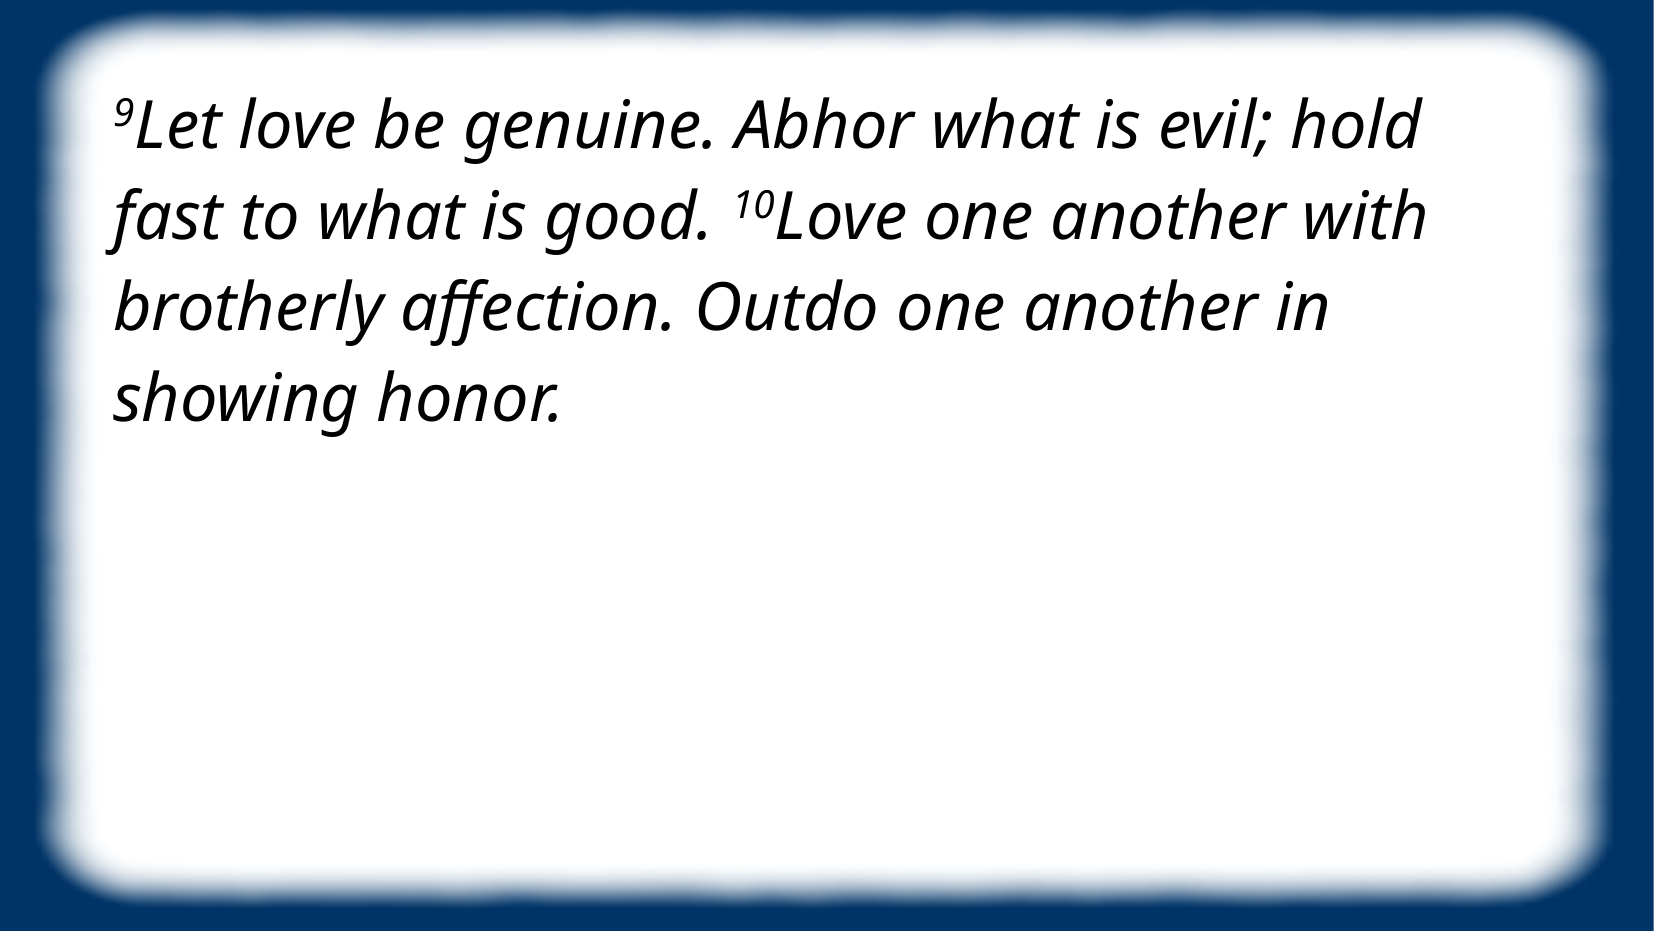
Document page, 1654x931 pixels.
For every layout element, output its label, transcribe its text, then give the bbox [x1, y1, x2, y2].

text_box 9Let love be genuine. Abhor what is evil; hold fast to what is good. 10Love one another with brotherly affection. Outdo one another in showing honor. [98, 70, 1554, 466]
picture [0, 0, 1654, 931]
